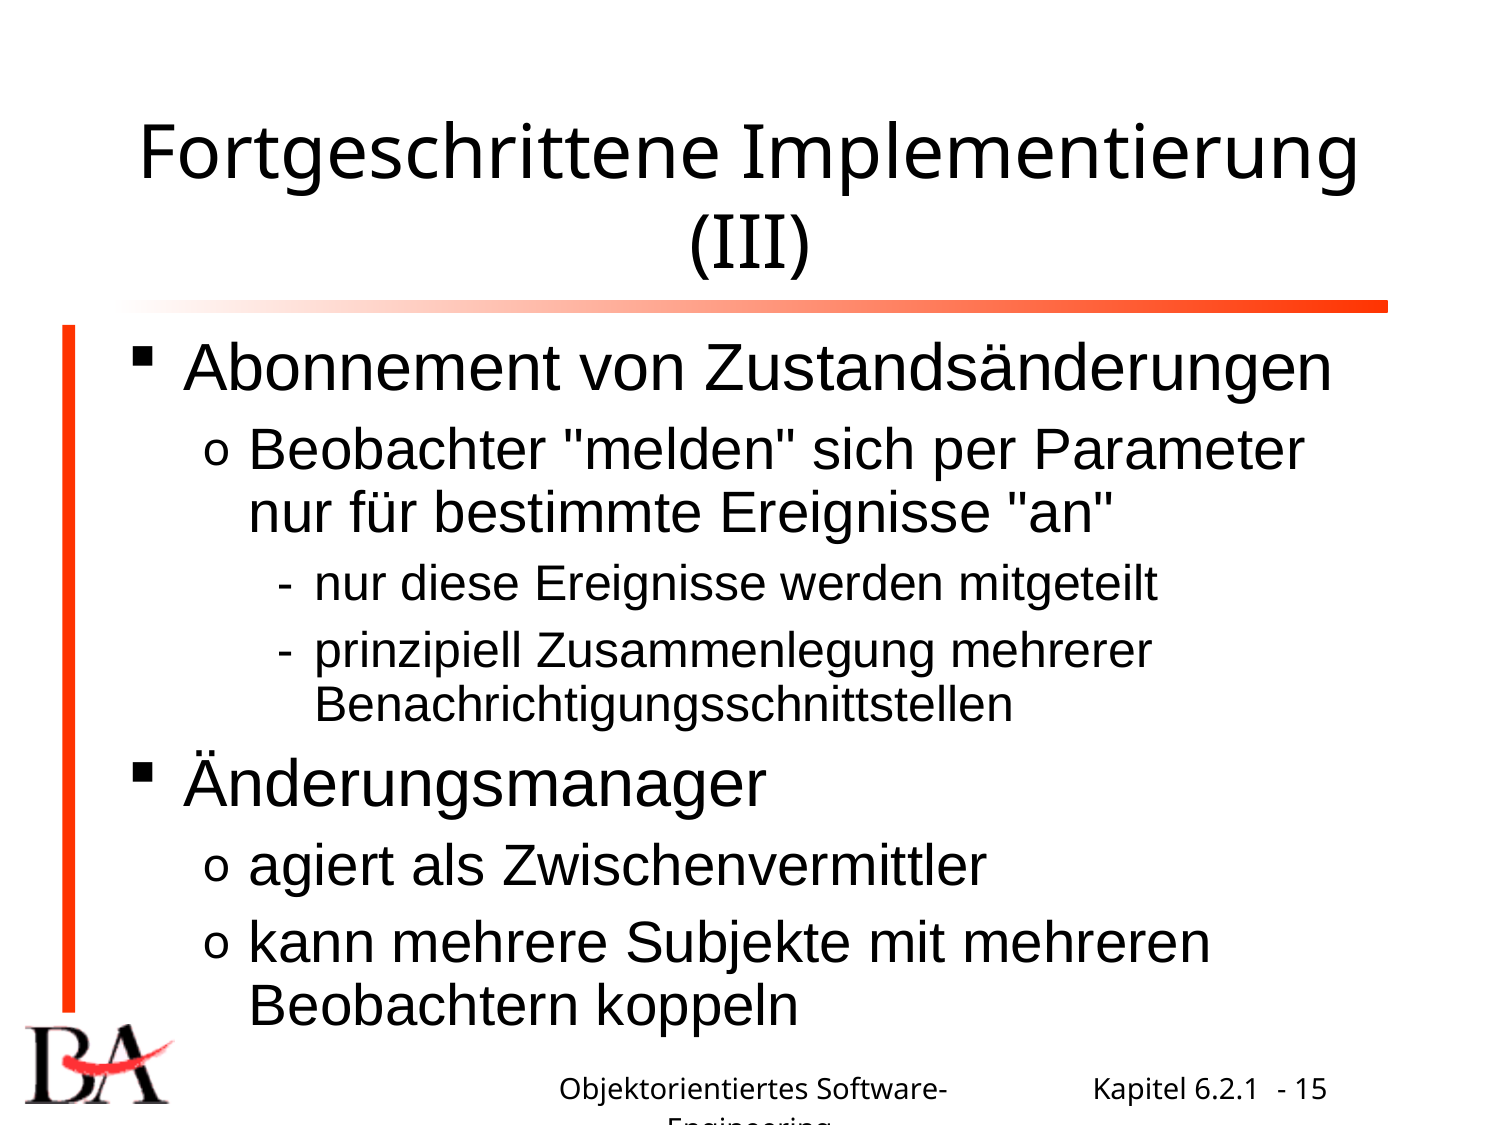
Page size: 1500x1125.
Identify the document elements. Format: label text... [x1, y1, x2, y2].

title Fortgeschrittene Implementierung (III) [112, 96, 1388, 292]
picture [24, 1024, 175, 1104]
list Abonnement von Zustandsänderungen Beobachter "melden" sich per Parameter nur für bestimmte Ereignisse "an" nur diese Ereignisse werden mitgeteilt prinzipiell Zusammenlegung mehrerer Benachrichtigungsschnittstellen Änderungsmanager agiert als Zwischenvermittler kann mehrere Subjekte mit mehreren Beobachtern koppeln [112, 324, 1388, 1051]
